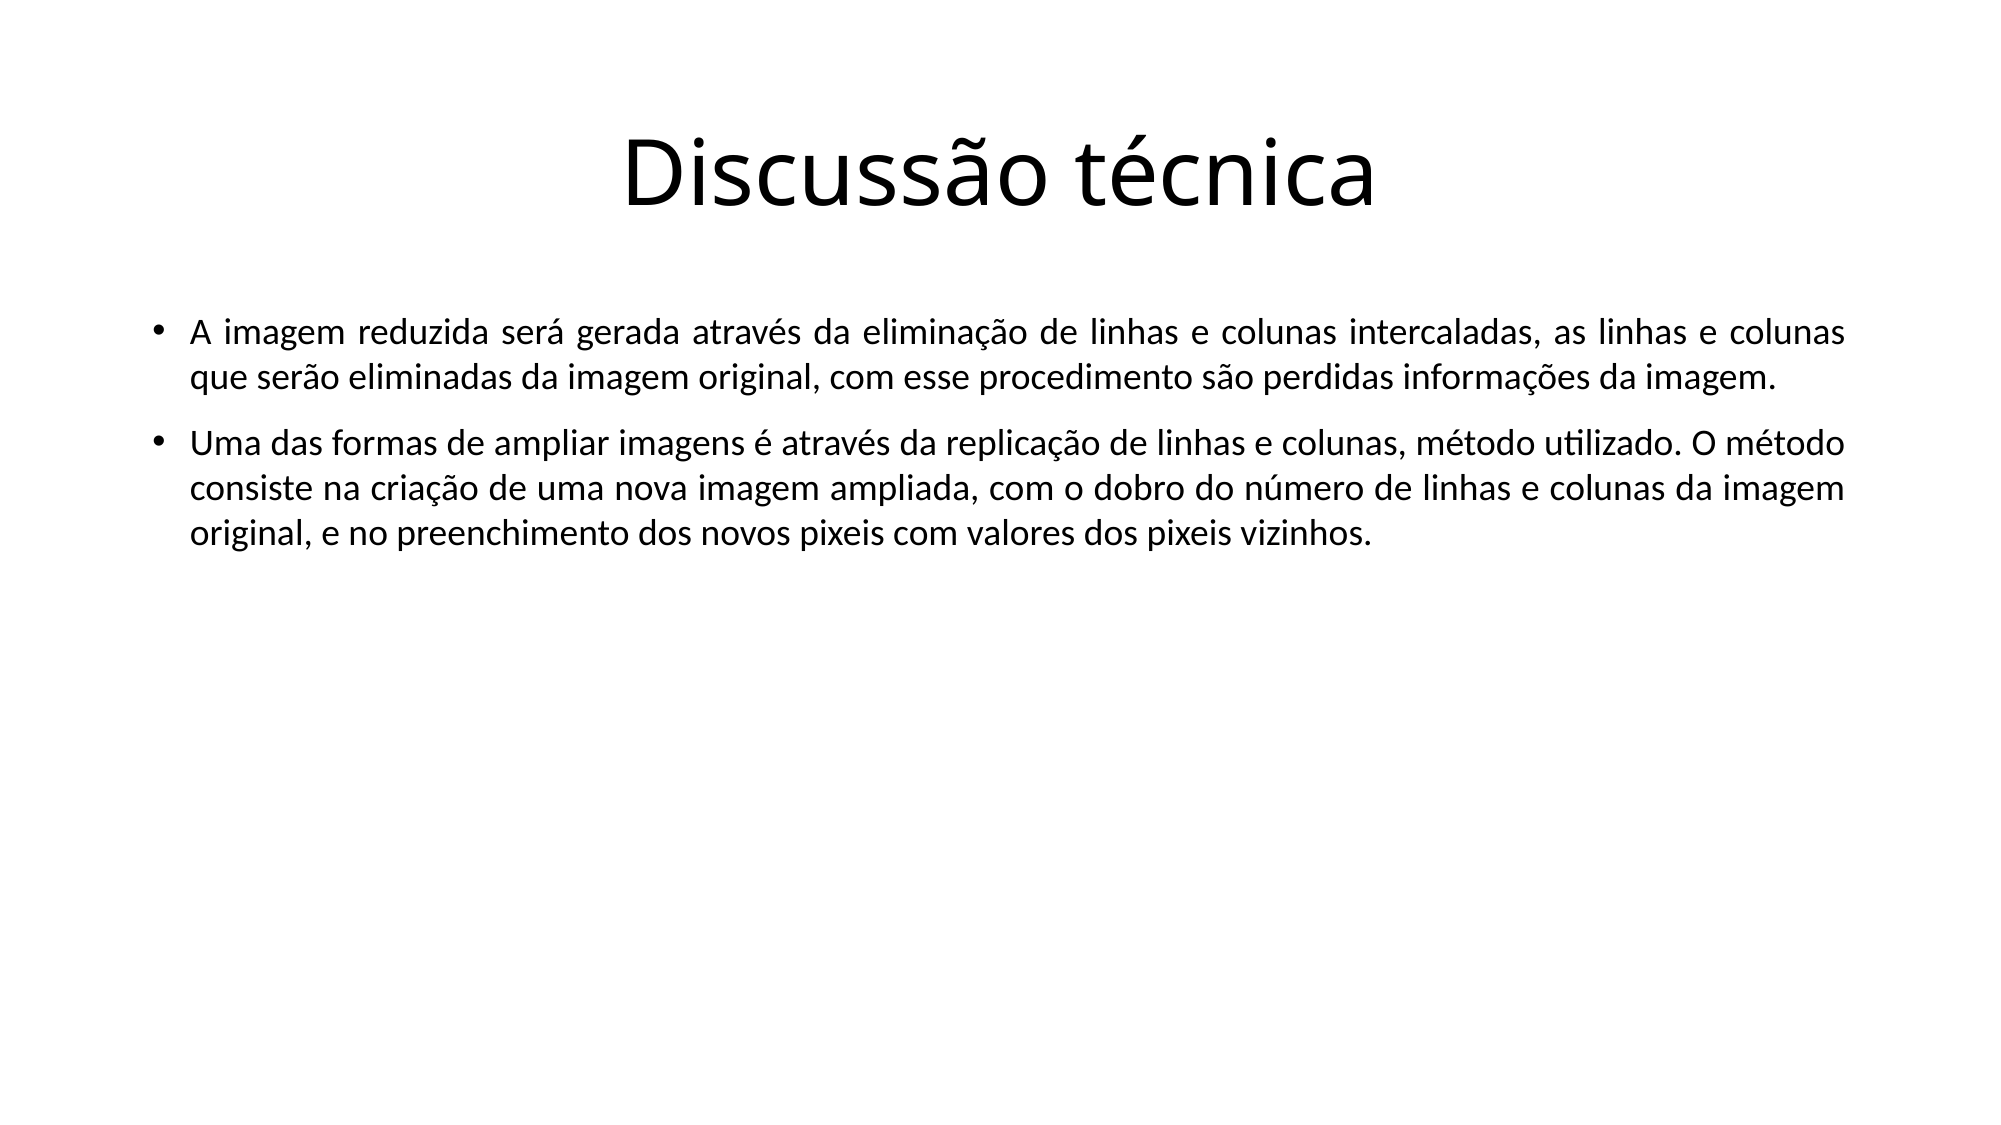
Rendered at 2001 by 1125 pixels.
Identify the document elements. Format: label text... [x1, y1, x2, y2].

list A imagem reduzida será gerada através da eliminação de linhas e colunas intercaladas, as linhas e colunas que serão eliminadas da imagem original, com esse procedimento são perdidas informações da imagem. Uma das formas de ampliar imagens é através da replicação de linhas e colunas, método utilizado. O método consiste na criação de uma nova imagem ampliada, com o dobro do número de linhas e colunas da imagem original, e no preenchimento dos novos pixeis com valores dos pixeis vizinhos. [137, 299, 1863, 1014]
title Discussão técnica [137, 59, 1863, 278]
